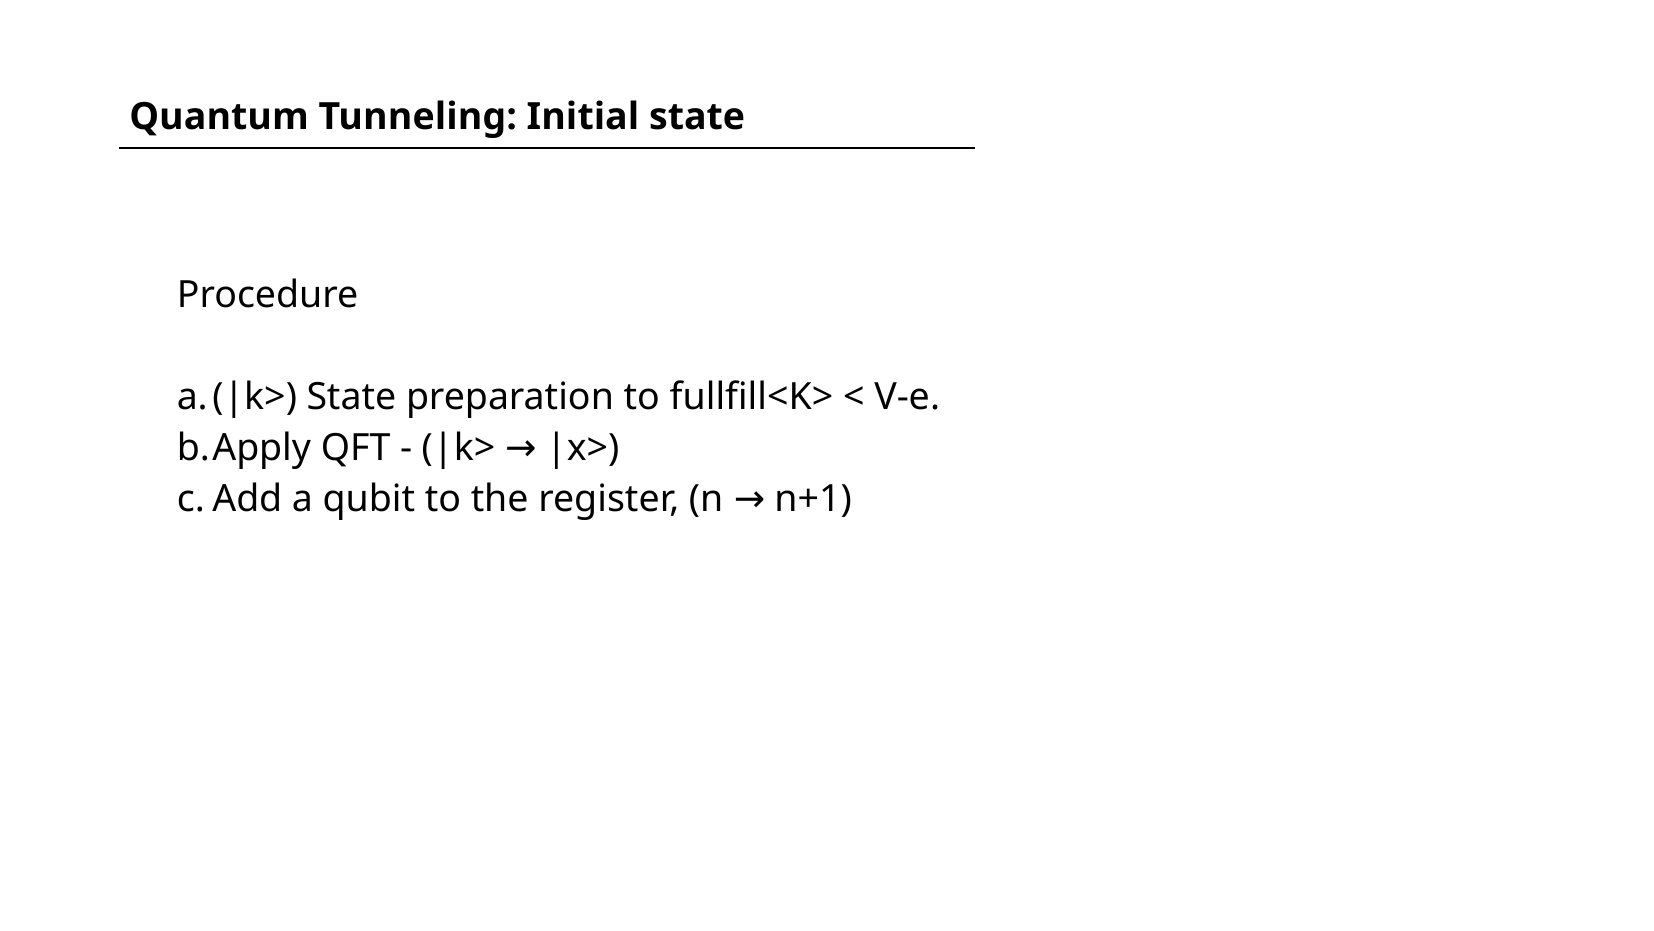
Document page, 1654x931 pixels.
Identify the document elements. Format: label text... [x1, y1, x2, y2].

text_box Quantum Tunneling: Initial state [114, 82, 723, 148]
text_box Procedure (|k>) State preparation to fullfill<K> < V-e. Apply QFT - (|k> → |x>) Add a qubit to the register, (n → n+1) [162, 259, 1492, 718]
